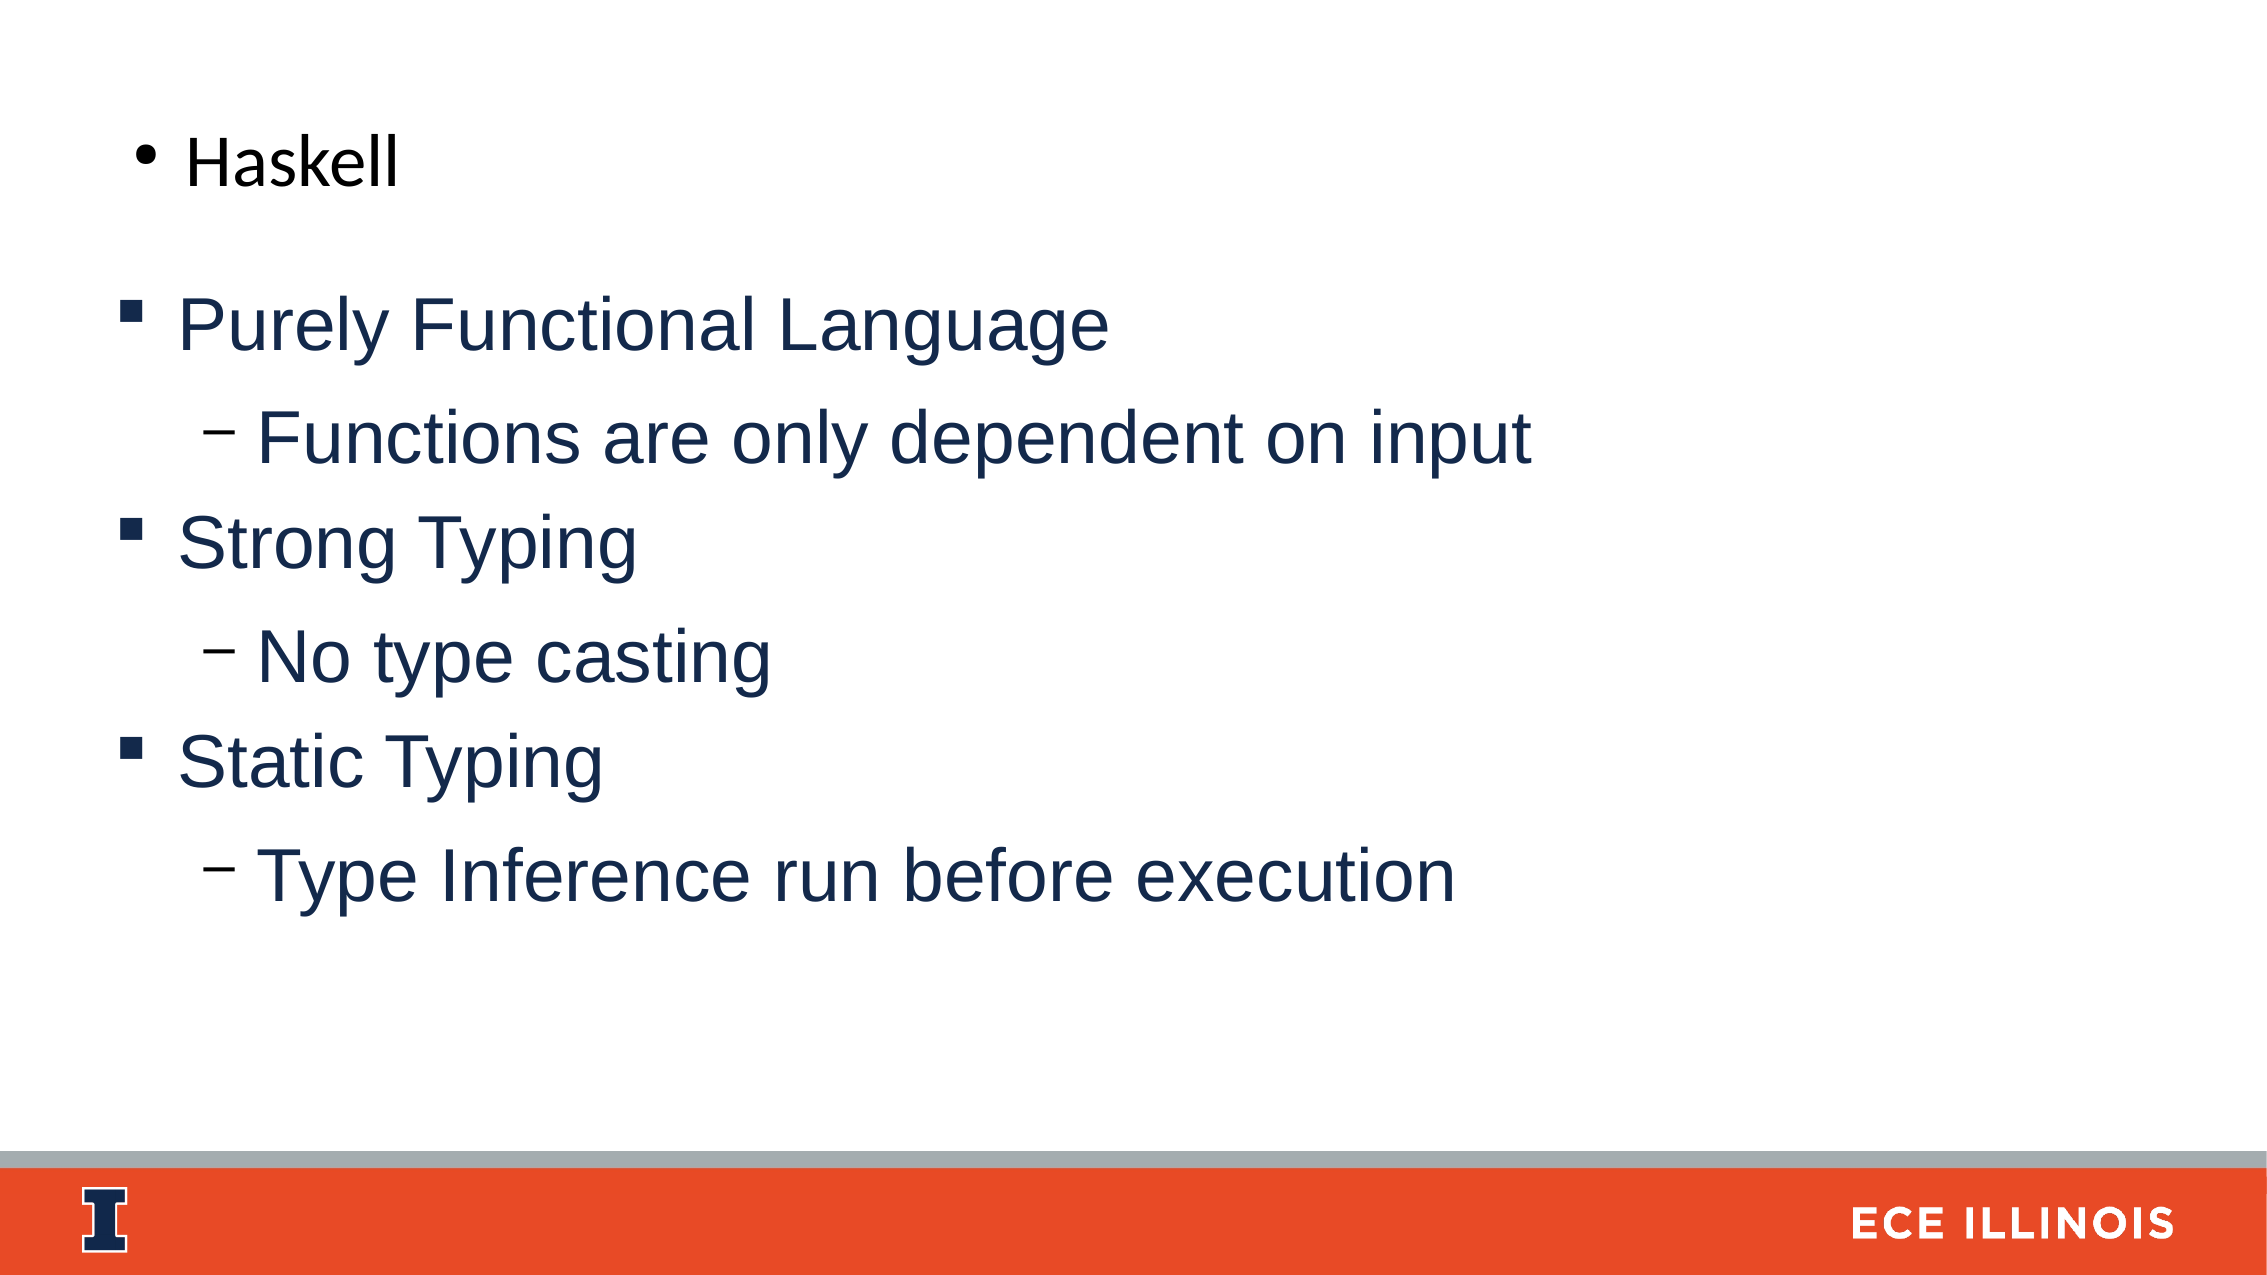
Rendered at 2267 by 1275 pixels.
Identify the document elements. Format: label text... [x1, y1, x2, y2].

picture [0, 1151, 2267, 1258]
list Haskell [100, 104, 2173, 224]
picture [1853, 1206, 2173, 1239]
list Purely Functional Language Functions are only dependent on input Strong Typing No type casting Static Typing Type Inference run before execution [100, 267, 2184, 1102]
